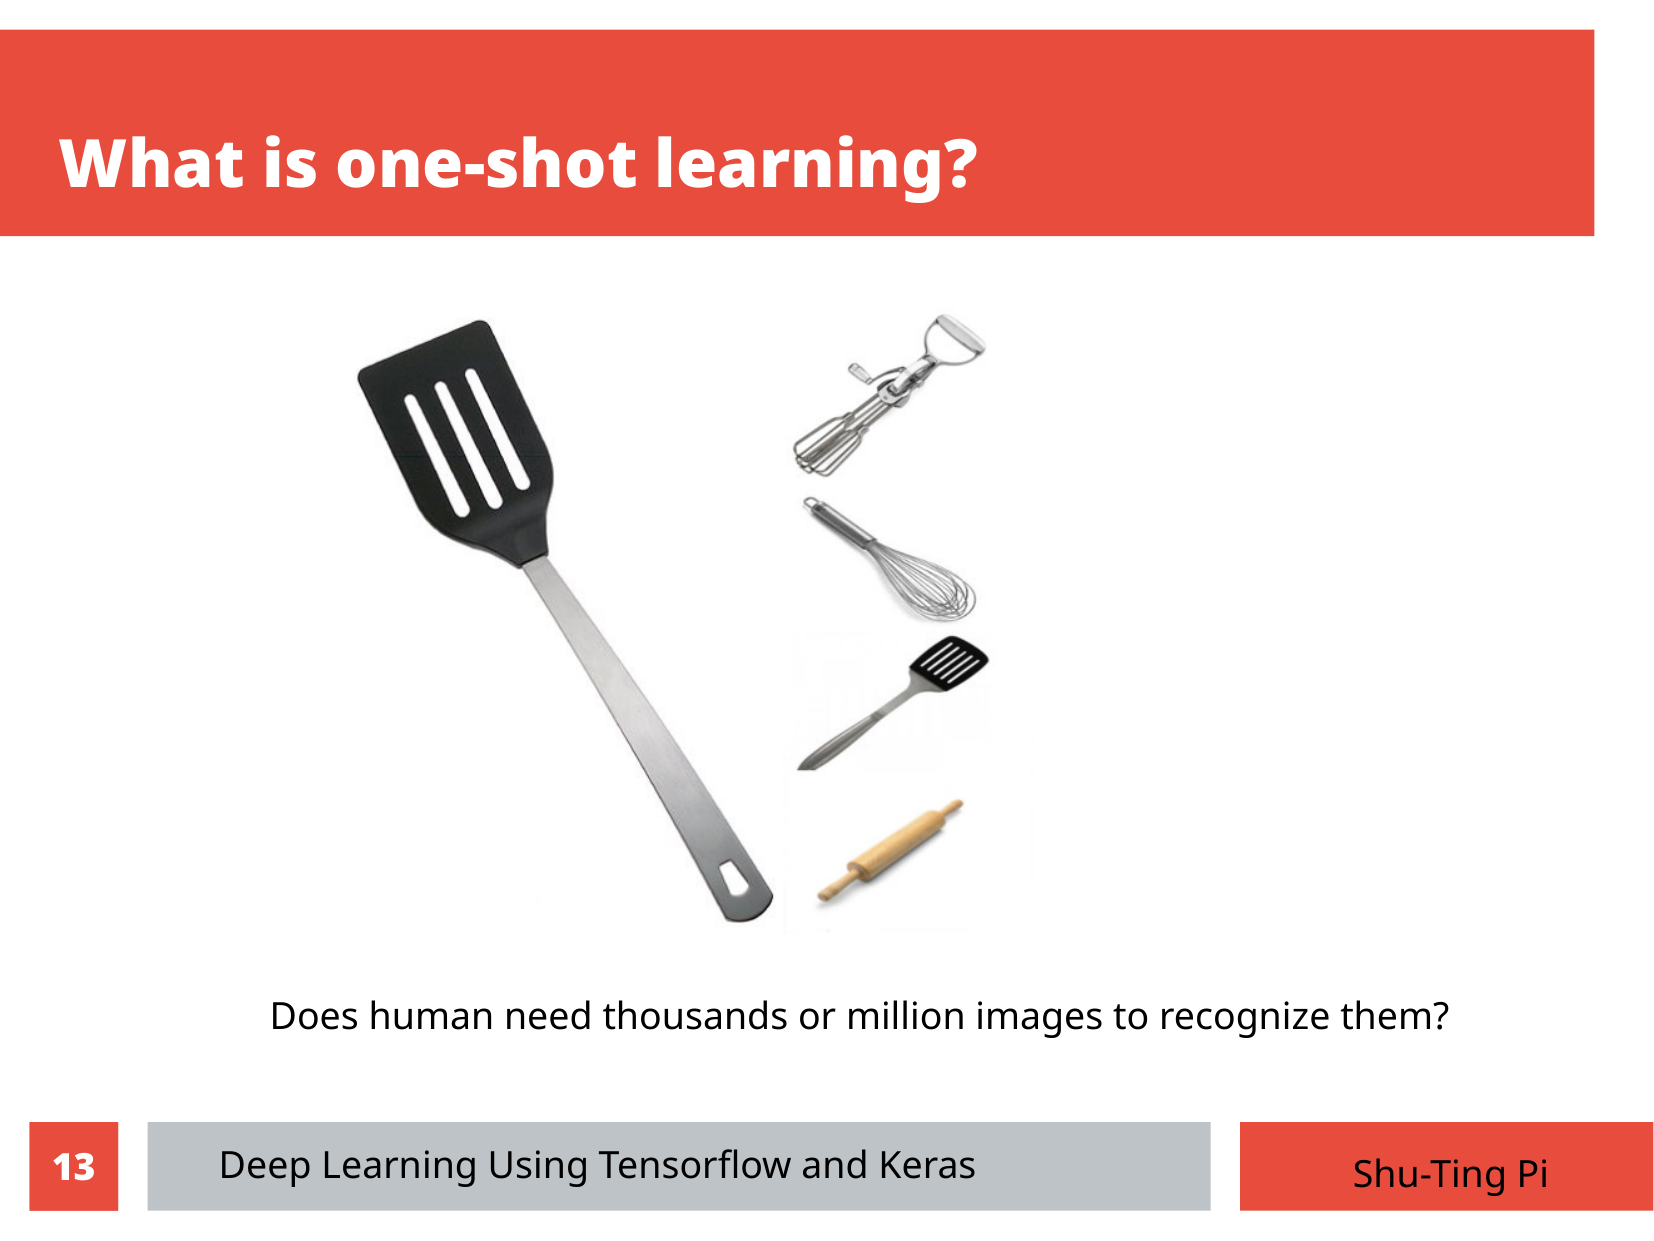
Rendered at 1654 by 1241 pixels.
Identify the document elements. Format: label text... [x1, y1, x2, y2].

picture [345, 307, 1224, 933]
text_box Shu-Ting Pi [1338, 1140, 1573, 1203]
title What is one-shot learning? [59, 59, 1595, 207]
text_box Does human need thousands or million images to recognize them? [254, 982, 1321, 1045]
text_box Deep Learning Using Tensorflow and Keras [204, 1130, 1212, 1217]
